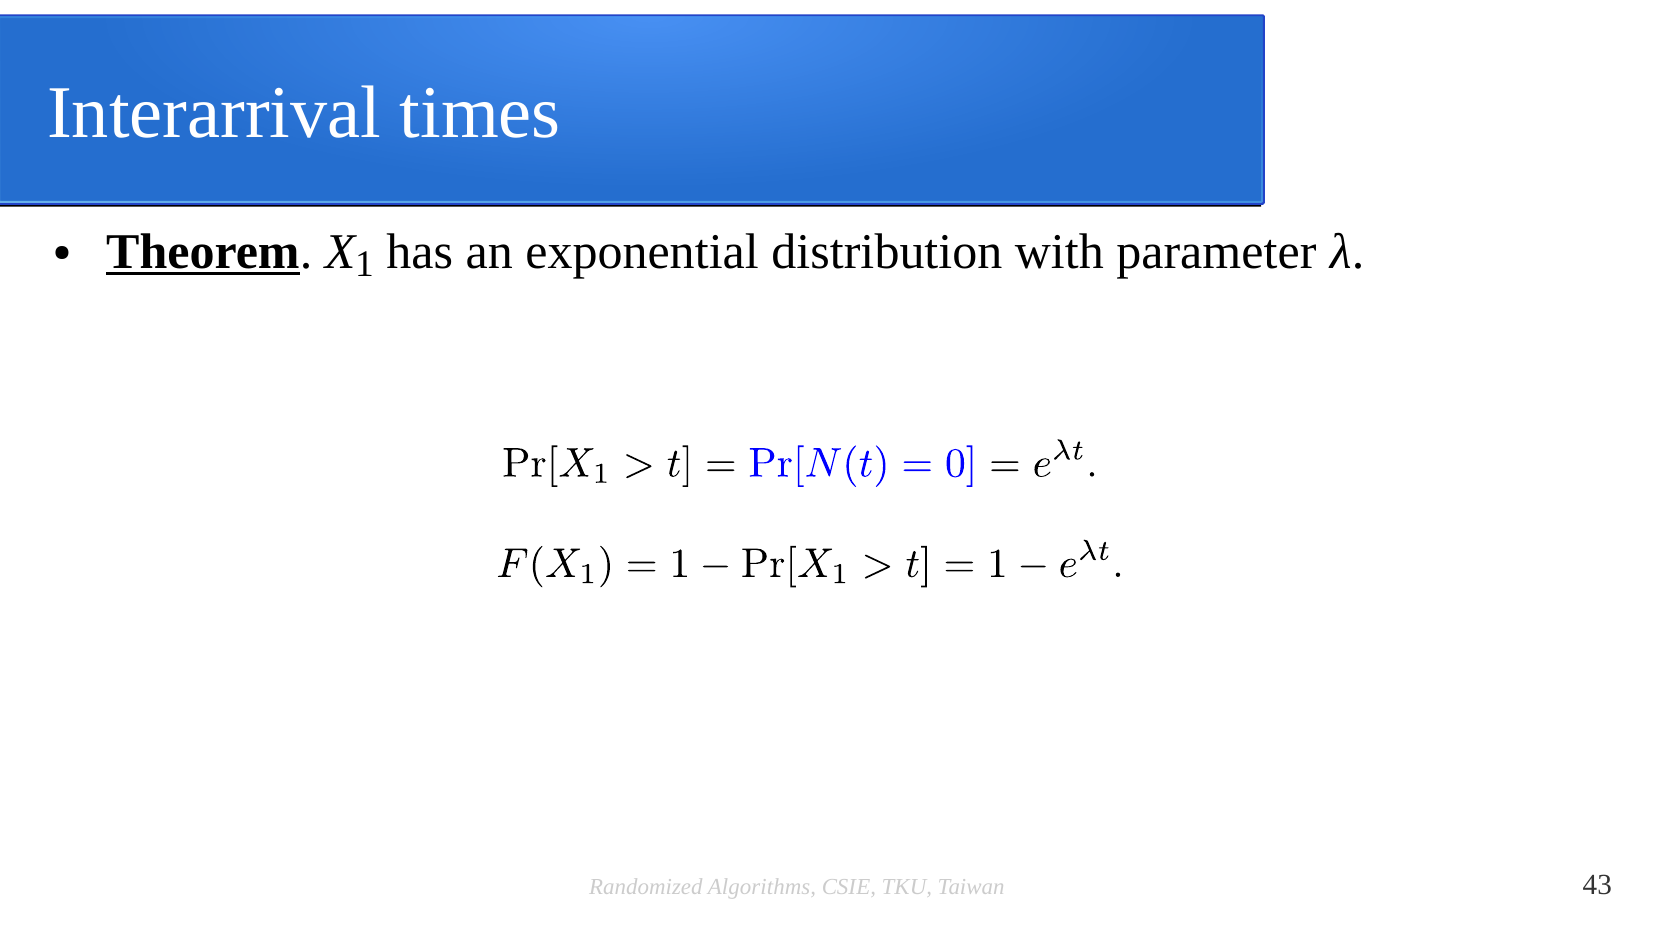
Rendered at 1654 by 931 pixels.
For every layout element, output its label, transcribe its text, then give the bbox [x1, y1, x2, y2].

title Interarrival times [47, 35, 1199, 189]
picture [496, 539, 1121, 588]
list Theorem. X1 has an exponential distribution with parameter λ. [35, 224, 1524, 764]
picture [502, 439, 1095, 487]
